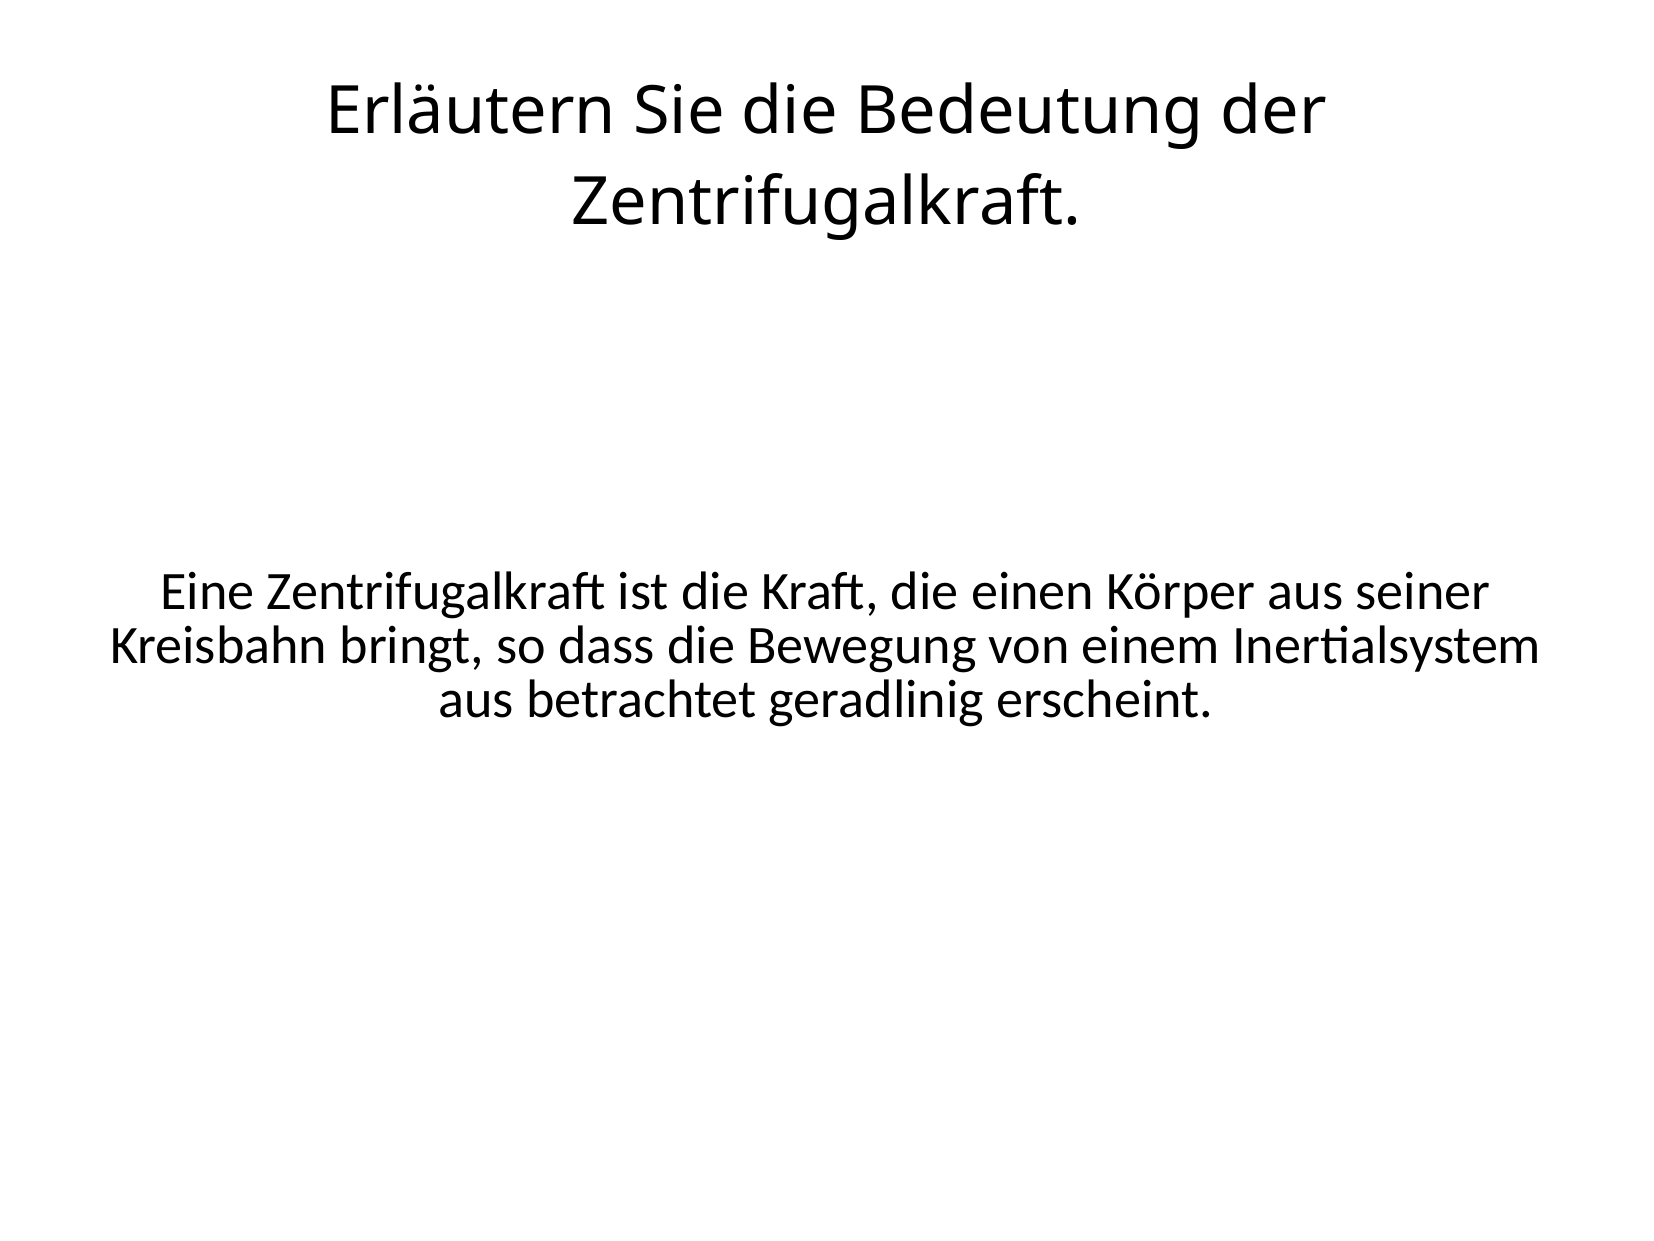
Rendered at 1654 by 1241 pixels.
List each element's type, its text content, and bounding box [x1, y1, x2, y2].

subtitle Eine Zentrifugalkraft ist die Kraft, die einen Körper aus seiner Kreisbahn bringt, so dass die Bewegung von einem Inertialsystem aus betrachtet geradlinig erscheint. [82, 290, 1571, 1010]
title Erläutern Sie die Bedeutung der Zentrifugalkraft. [82, 49, 1571, 257]
